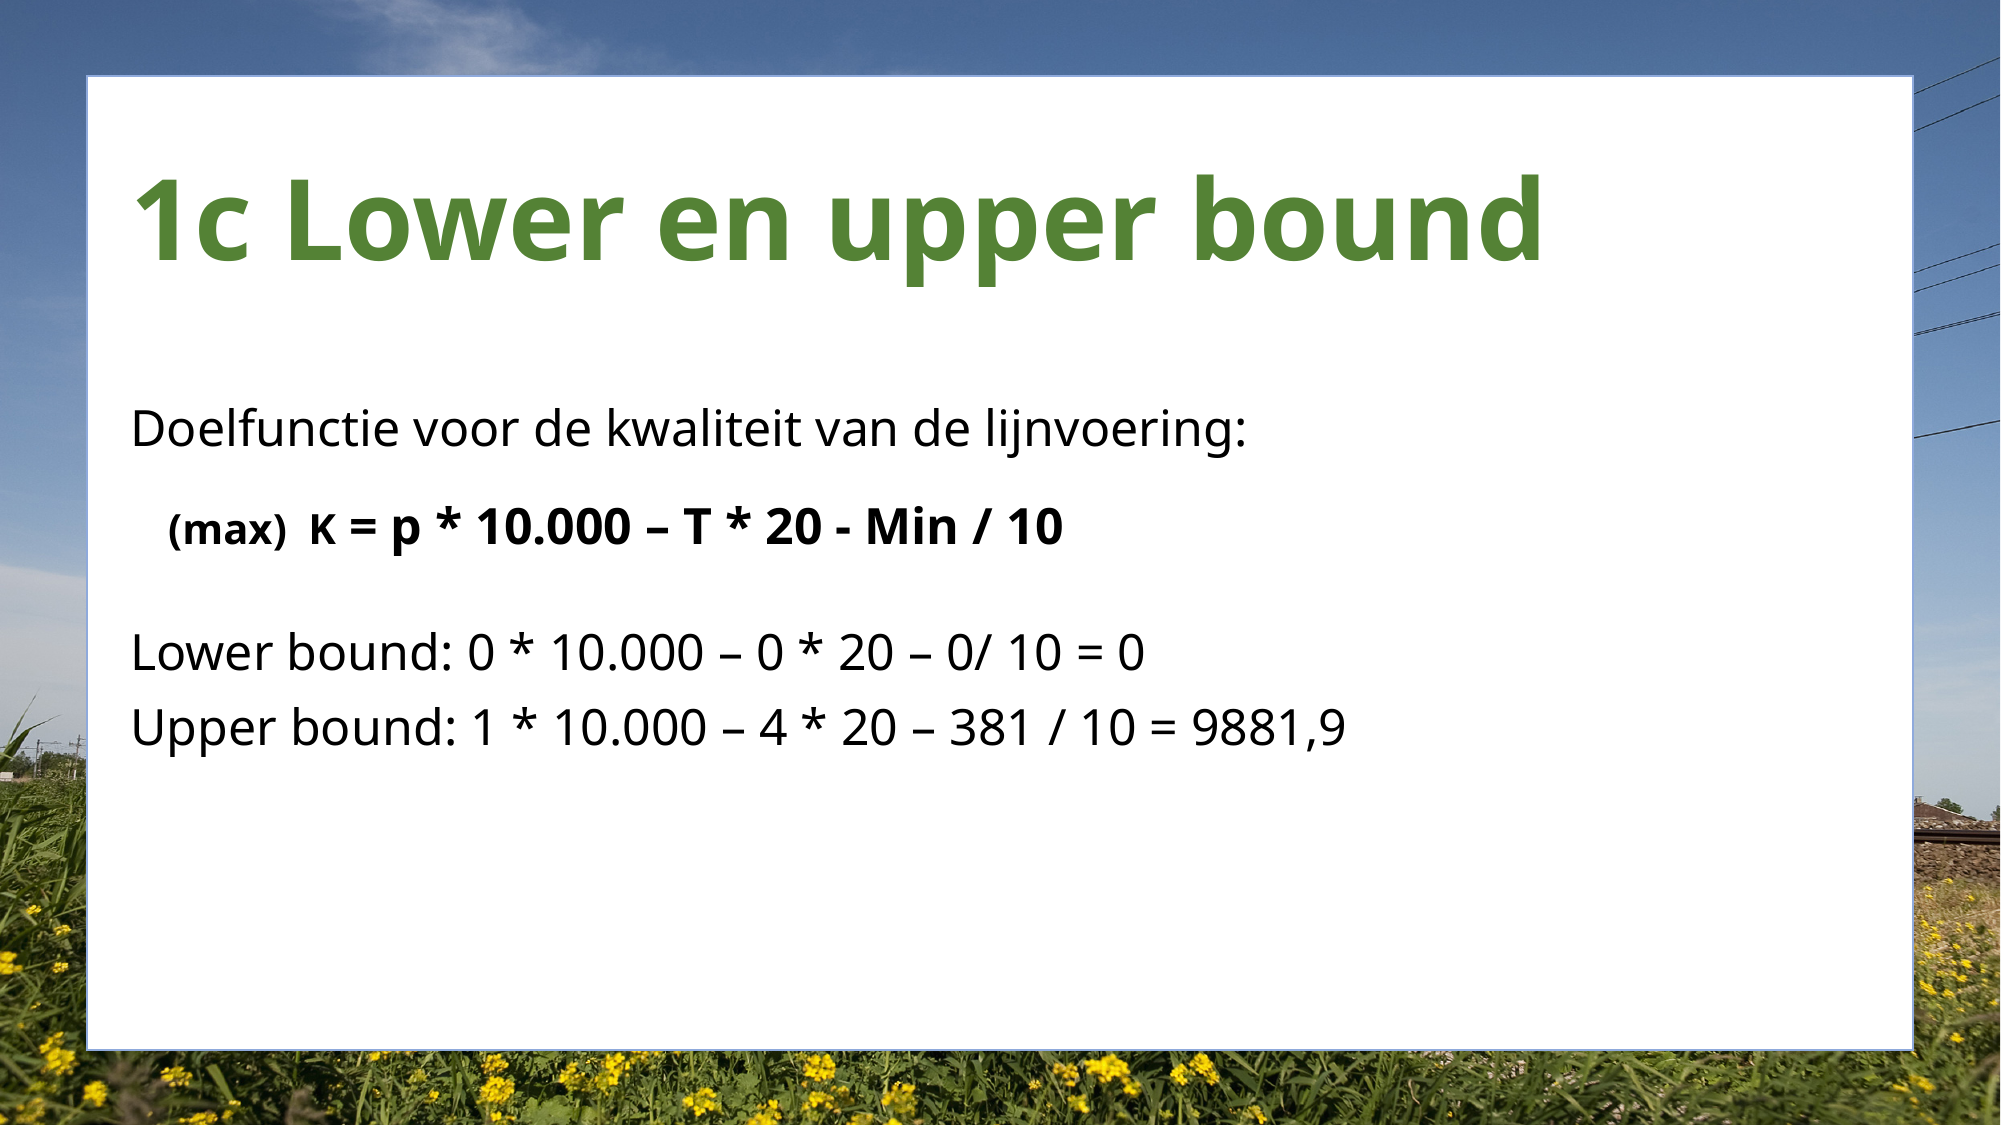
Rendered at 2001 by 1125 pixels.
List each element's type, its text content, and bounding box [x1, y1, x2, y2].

text_box (max) K = p * 10.000 – T * 20 - Min / 10 [153, 486, 1442, 563]
list Doelfunctie voor de kwaliteit van de lijnvoering: Lower bound: 0 * 10.000 – 0 * 20 – 0/ 10 = 0 Upper bound: 1 * 10.000 – 4 * 20 – 381 / 10 = 9881,9 [115, 395, 1913, 1049]
text_box [87, 76, 1913, 1050]
title 1c Lower en upper bound [115, 115, 1841, 334]
